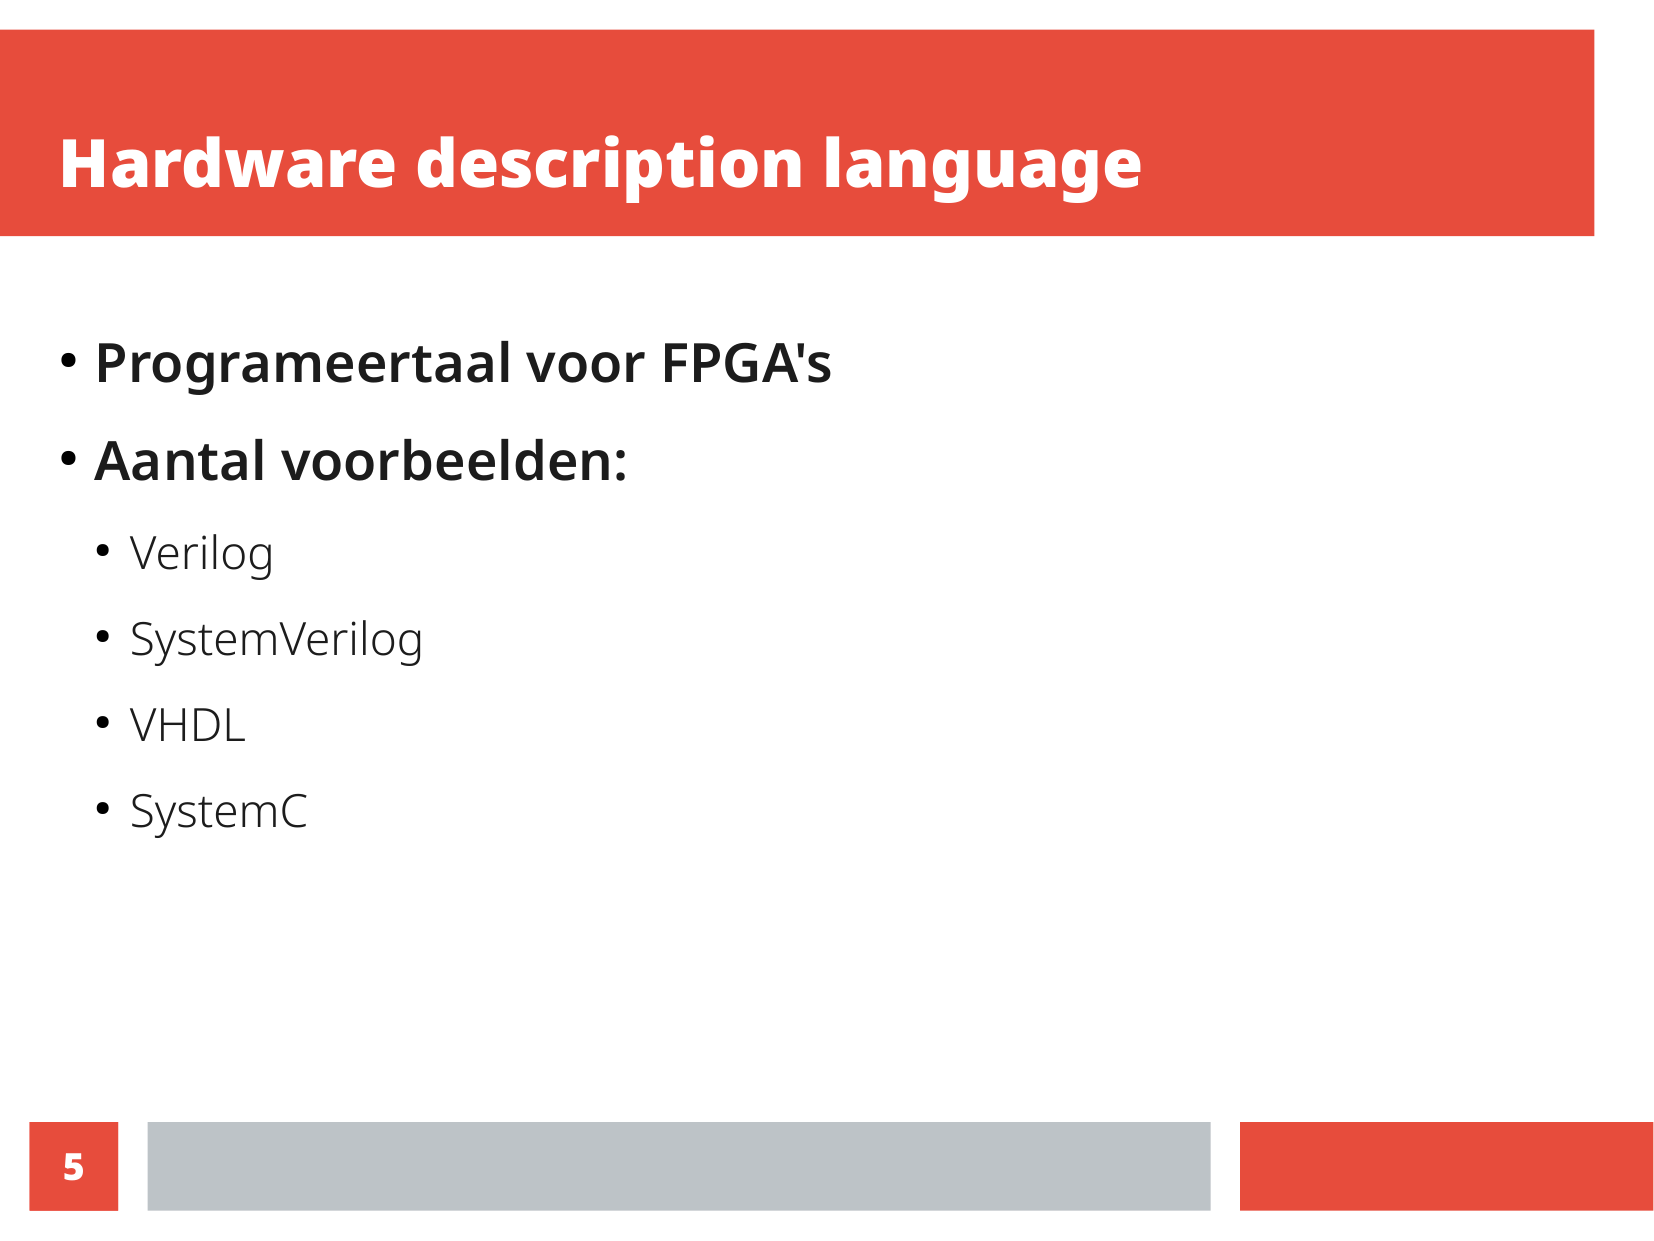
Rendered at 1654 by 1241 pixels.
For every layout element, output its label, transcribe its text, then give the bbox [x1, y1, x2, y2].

title Hardware description language [59, 59, 1595, 207]
list Programeertaal voor FPGA's Aantal voorbeelden: Verilog SystemVerilog VHDL SystemC [59, 324, 1565, 1093]
